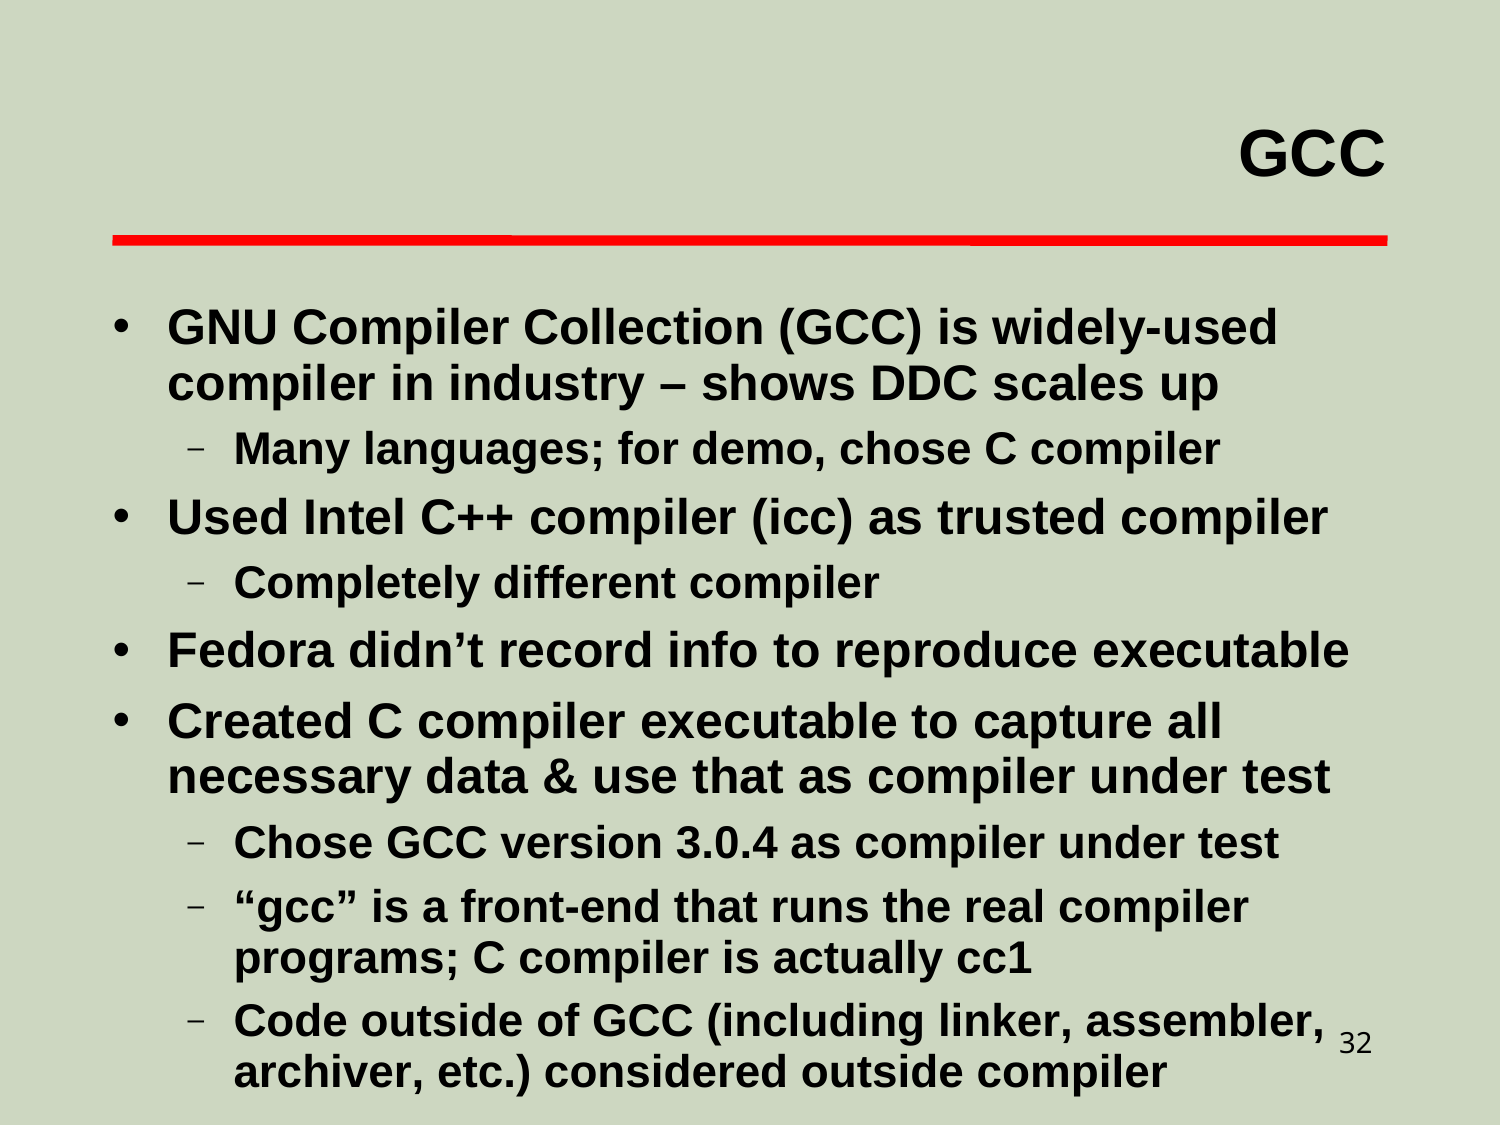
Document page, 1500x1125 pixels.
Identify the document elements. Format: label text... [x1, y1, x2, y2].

list GNU Compiler Collection (GCC) is widely-used compiler in industry – shows DDC scales up Many languages; for demo, chose C compiler Used Intel C++ compiler (icc) as trusted compiler Completely different compiler Fedora didn’t record info to reproduce executable Created C compiler executable to capture all necessary data & use that as compiler under test Chose GCC version 3.0.4 as compiler under test “gcc” is a front-end that runs the real compiler programs; C compiler is actually cc1 Code outside of GCC (including linker, assembler, archiver, etc.) considered outside compiler [112, 299, 1387, 1099]
title GCC [124, 93, 1387, 216]
